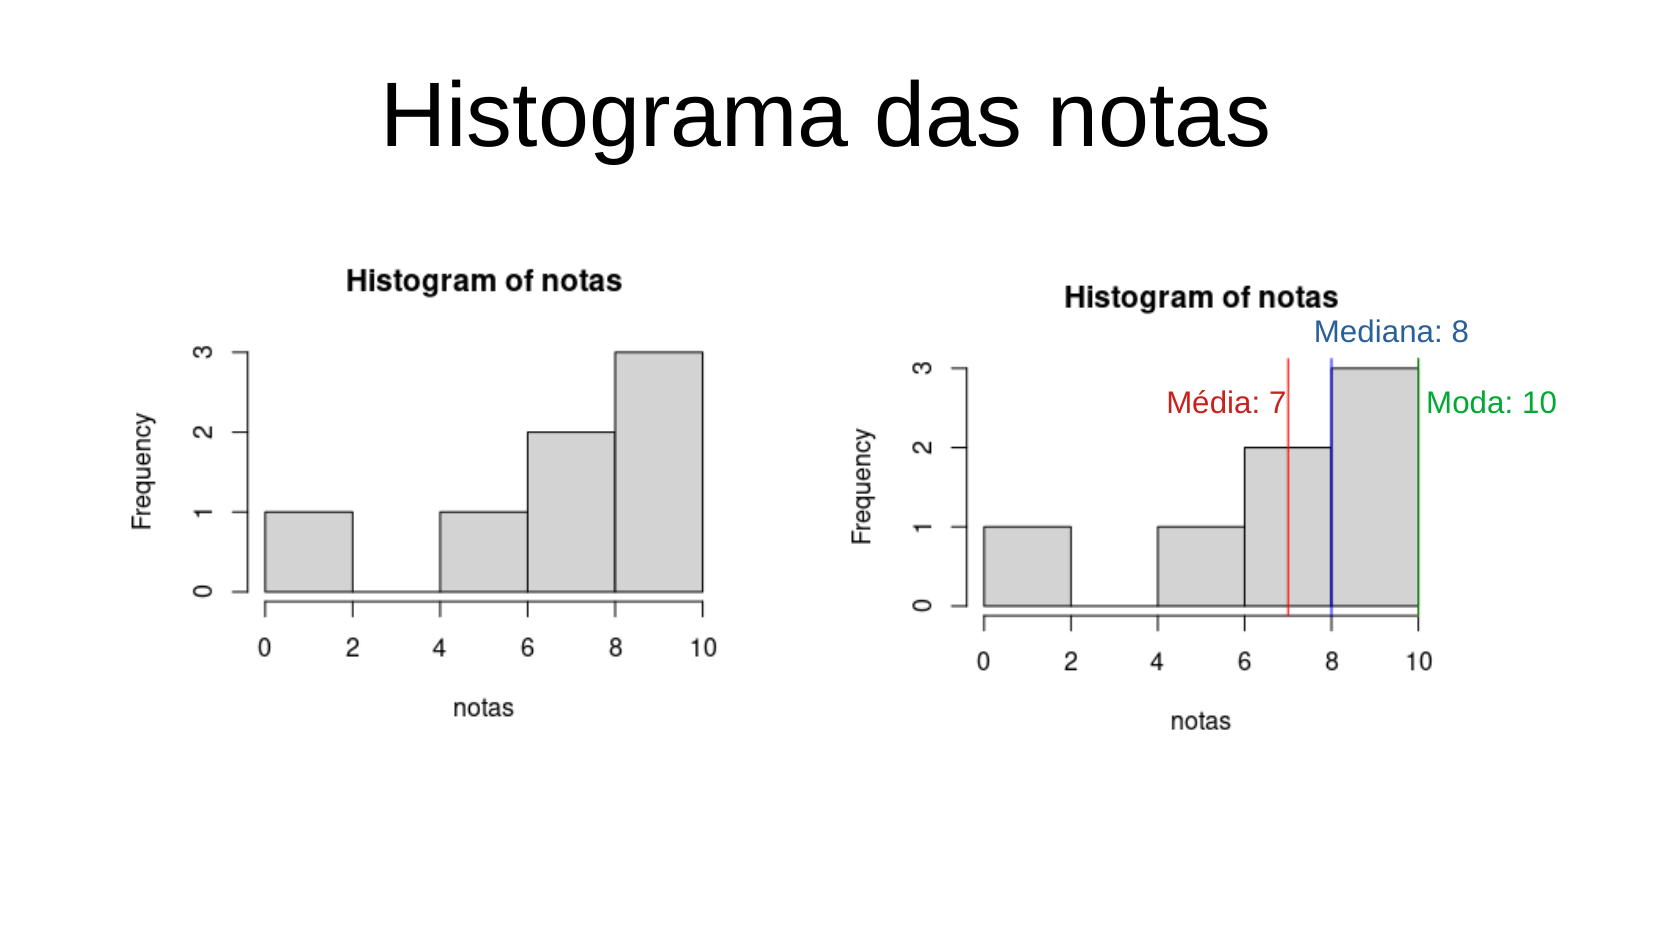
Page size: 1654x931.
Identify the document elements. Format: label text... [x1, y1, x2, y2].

picture [124, 219, 784, 756]
text_box Mediana: 8 [1299, 307, 1536, 378]
title Histograma das notas [82, 37, 1571, 193]
text_box Média: 7 [1151, 377, 1317, 477]
text_box Moda: 10 [1411, 377, 1577, 477]
picture [844, 236, 1499, 769]
